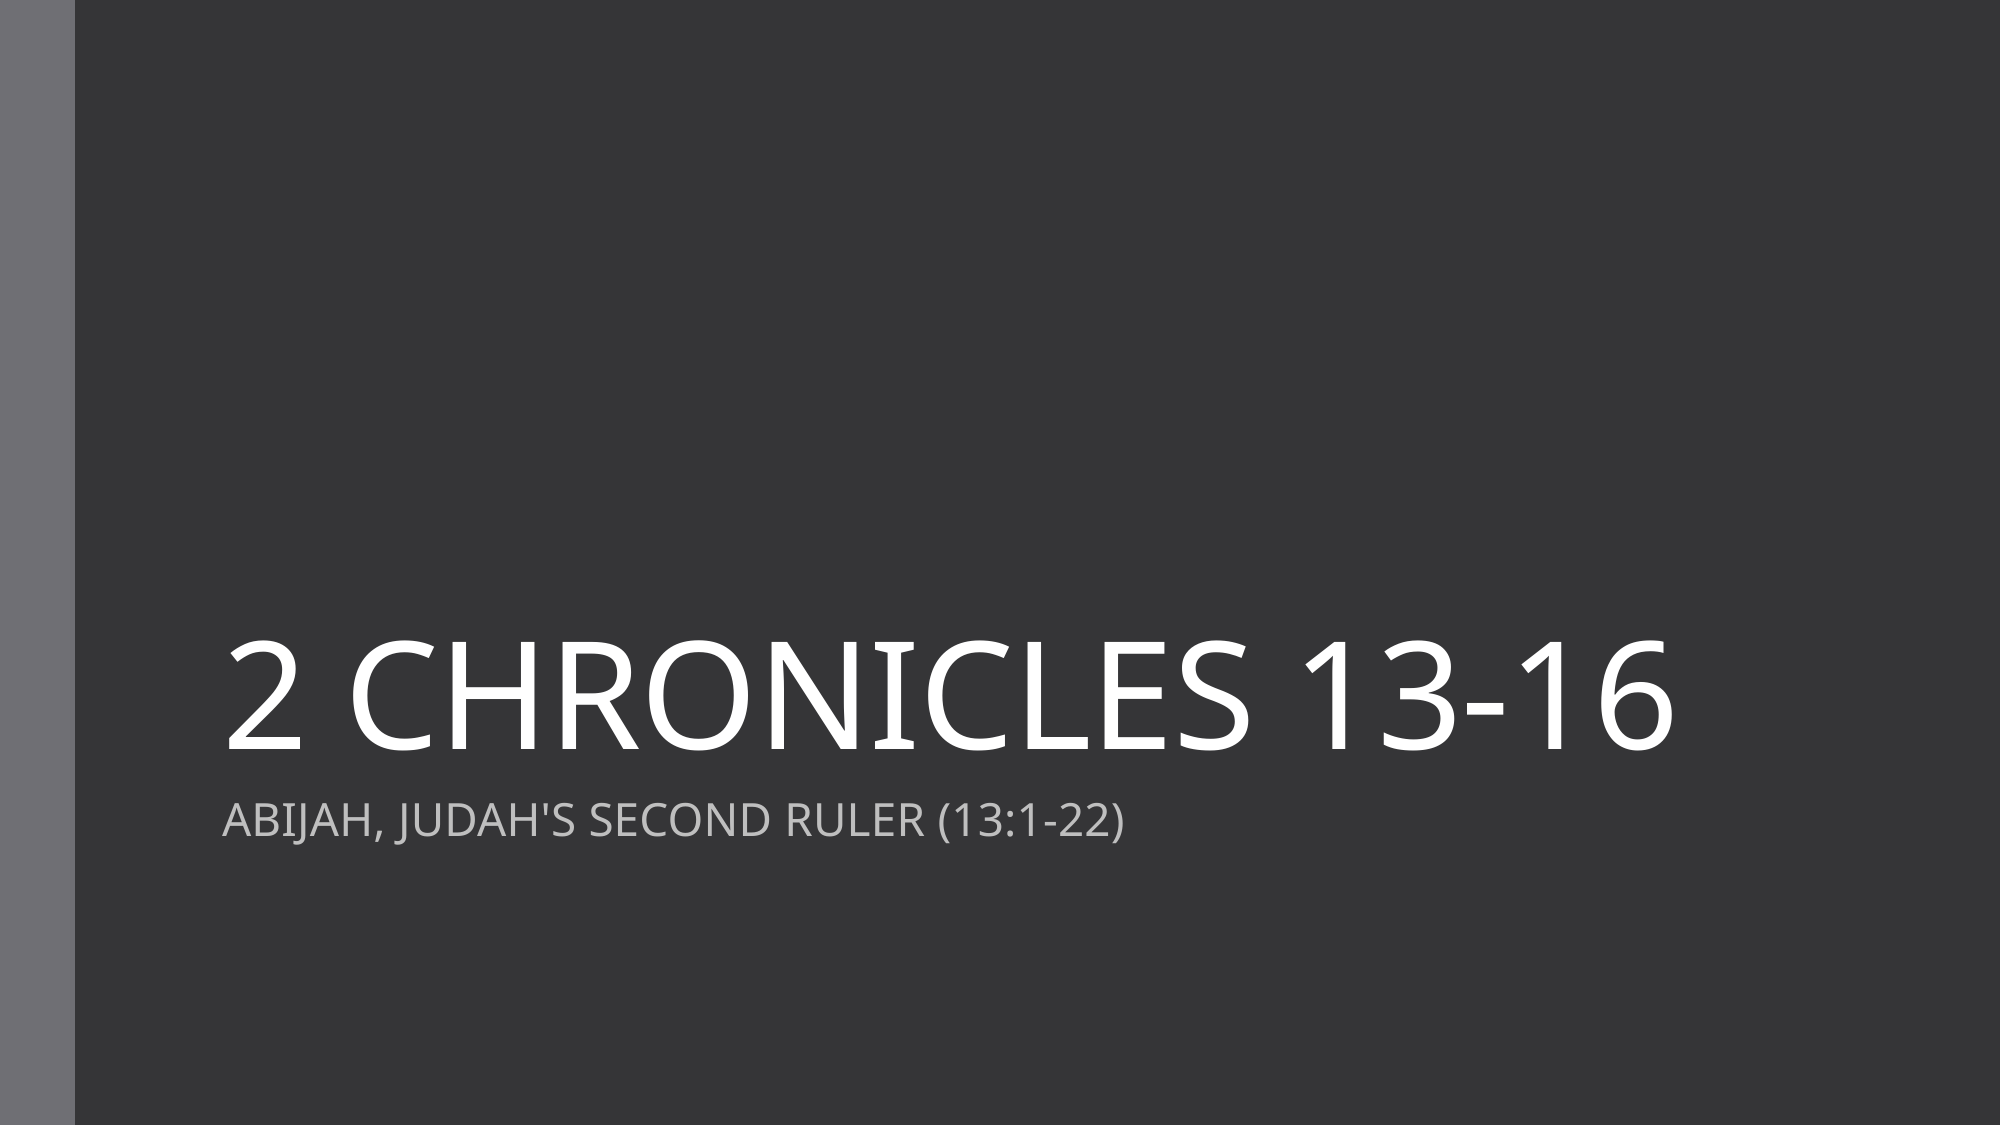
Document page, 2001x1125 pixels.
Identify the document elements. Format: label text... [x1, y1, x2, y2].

title 2 CHRONICLES 13-16 [206, 124, 1752, 787]
subtitle ABIJAH, JUDAH'S SECOND RULER (13:1-22) [206, 787, 1752, 1066]
